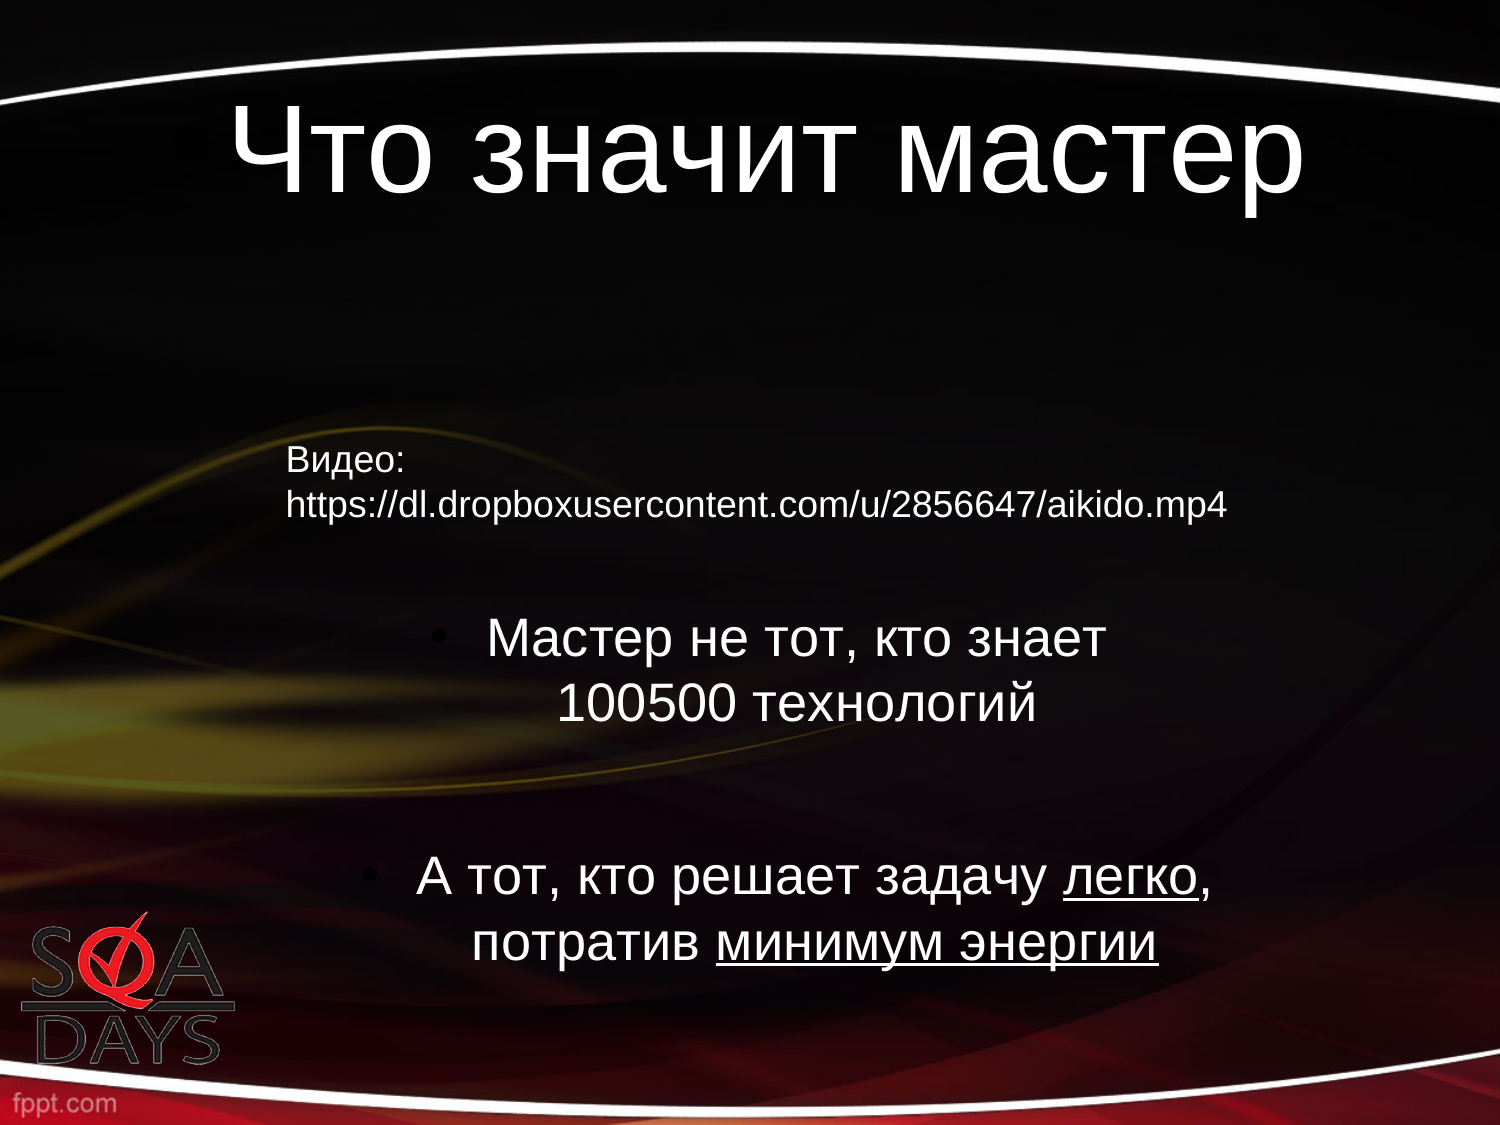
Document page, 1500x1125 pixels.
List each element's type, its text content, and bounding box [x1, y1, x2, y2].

list Мастер не тот, кто знает 100500 технологий [420, 592, 1118, 743]
list Что значит мастер [157, 59, 1321, 225]
text_box Видео: https://dl.dropboxusercontent.com/u/2856647/aikido.mp4 [270, 427, 1245, 533]
list А тот, кто решает задачу легко, потратив минимум энергии [351, 830, 1223, 981]
picture [0, 0, 1500, 1125]
